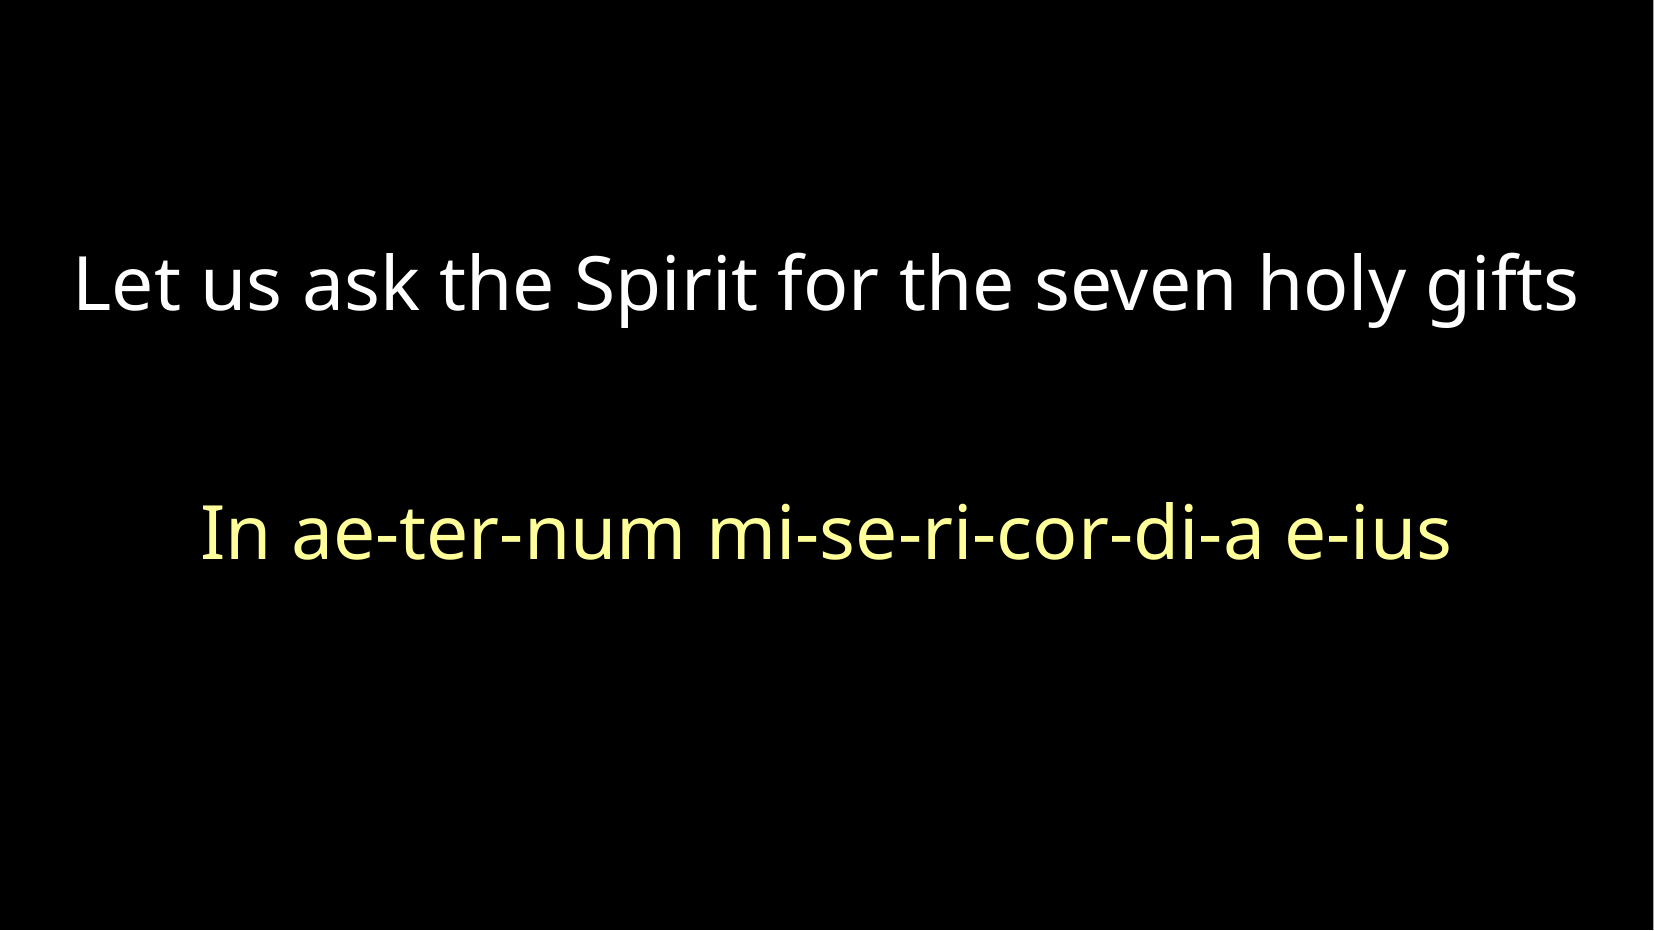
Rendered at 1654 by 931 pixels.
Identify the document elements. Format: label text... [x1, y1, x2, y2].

list Let us ask the Spirit for the seven holy gifts In ae-ter-num mi-se-ri-cor-di-a e-ius [0, 230, 1654, 922]
